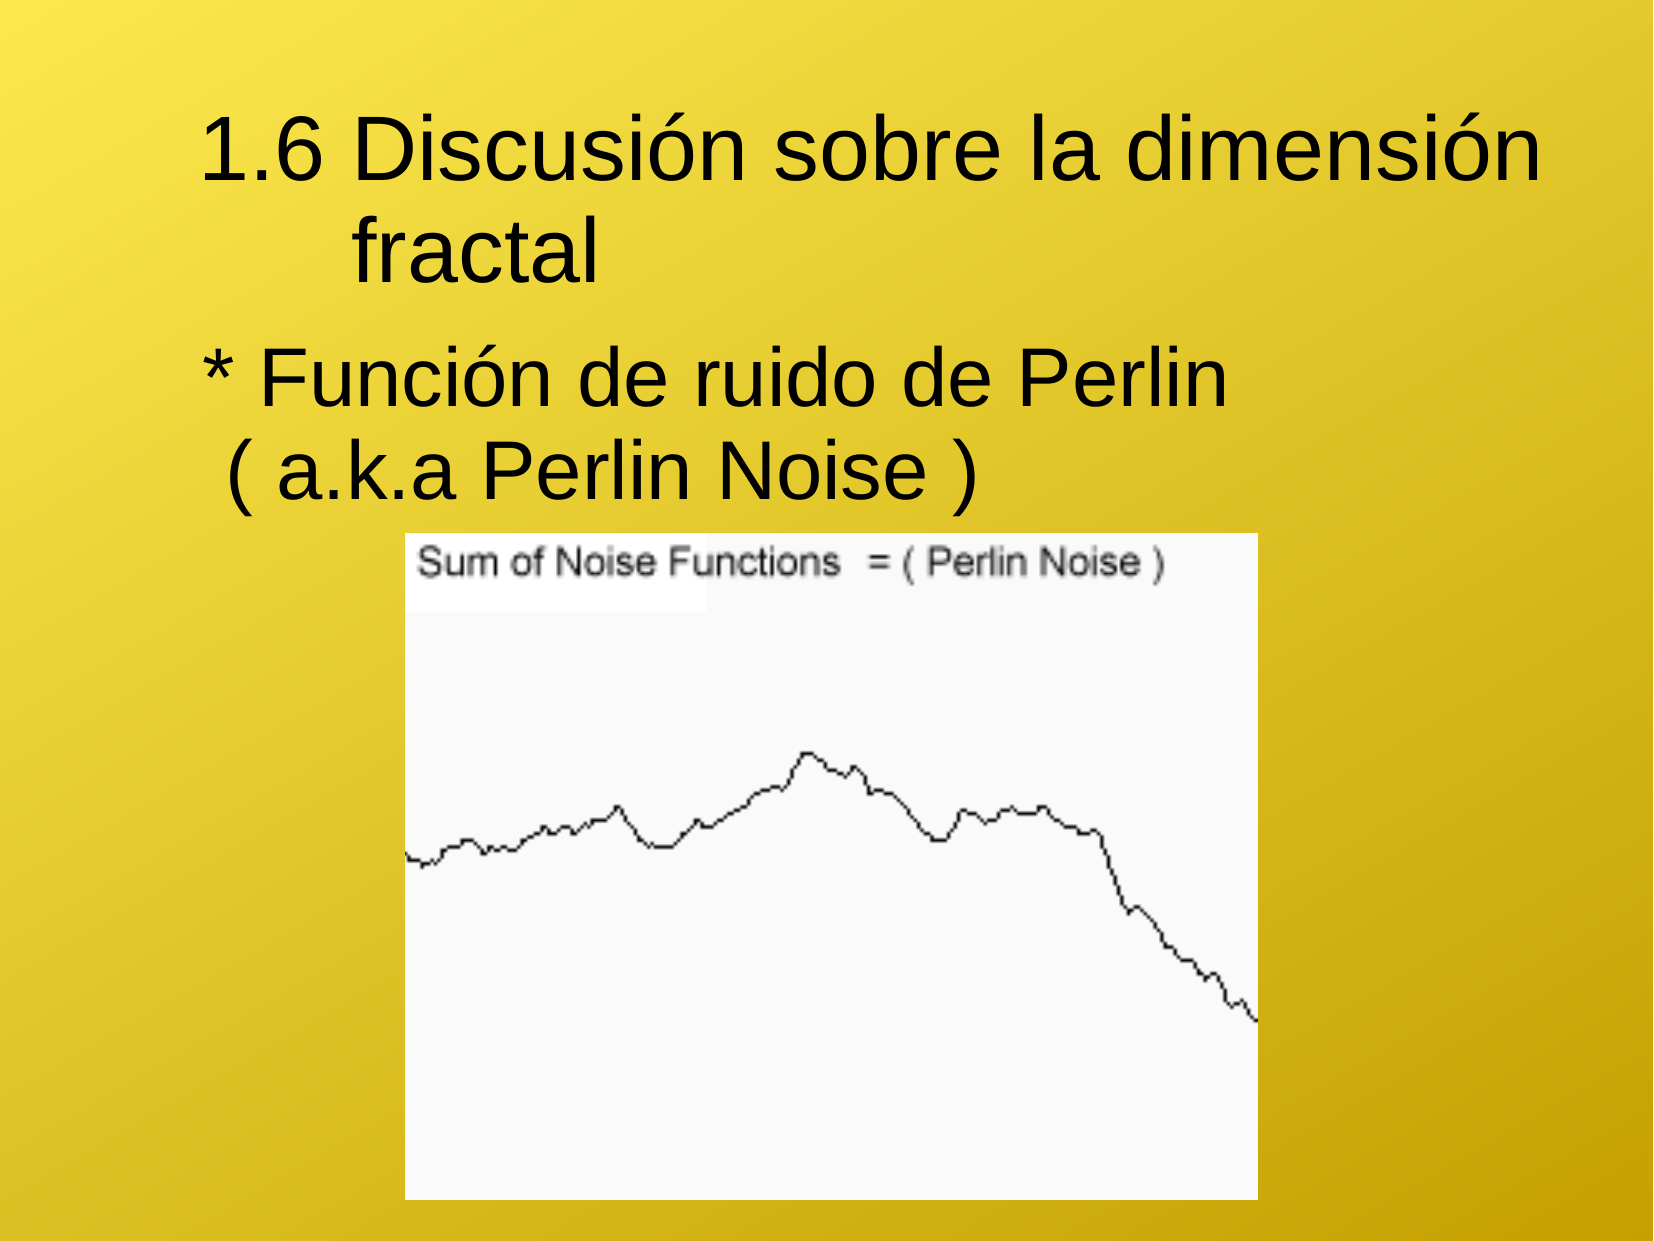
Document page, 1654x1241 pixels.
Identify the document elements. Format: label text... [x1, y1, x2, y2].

text_box * Función de ruido de Perlin ( a.k.a Perlin Noise ) [187, 323, 1246, 526]
text_box 1.6 Discusión sobre la dimensión fractal [183, 90, 1561, 311]
picture [405, 533, 1258, 1201]
